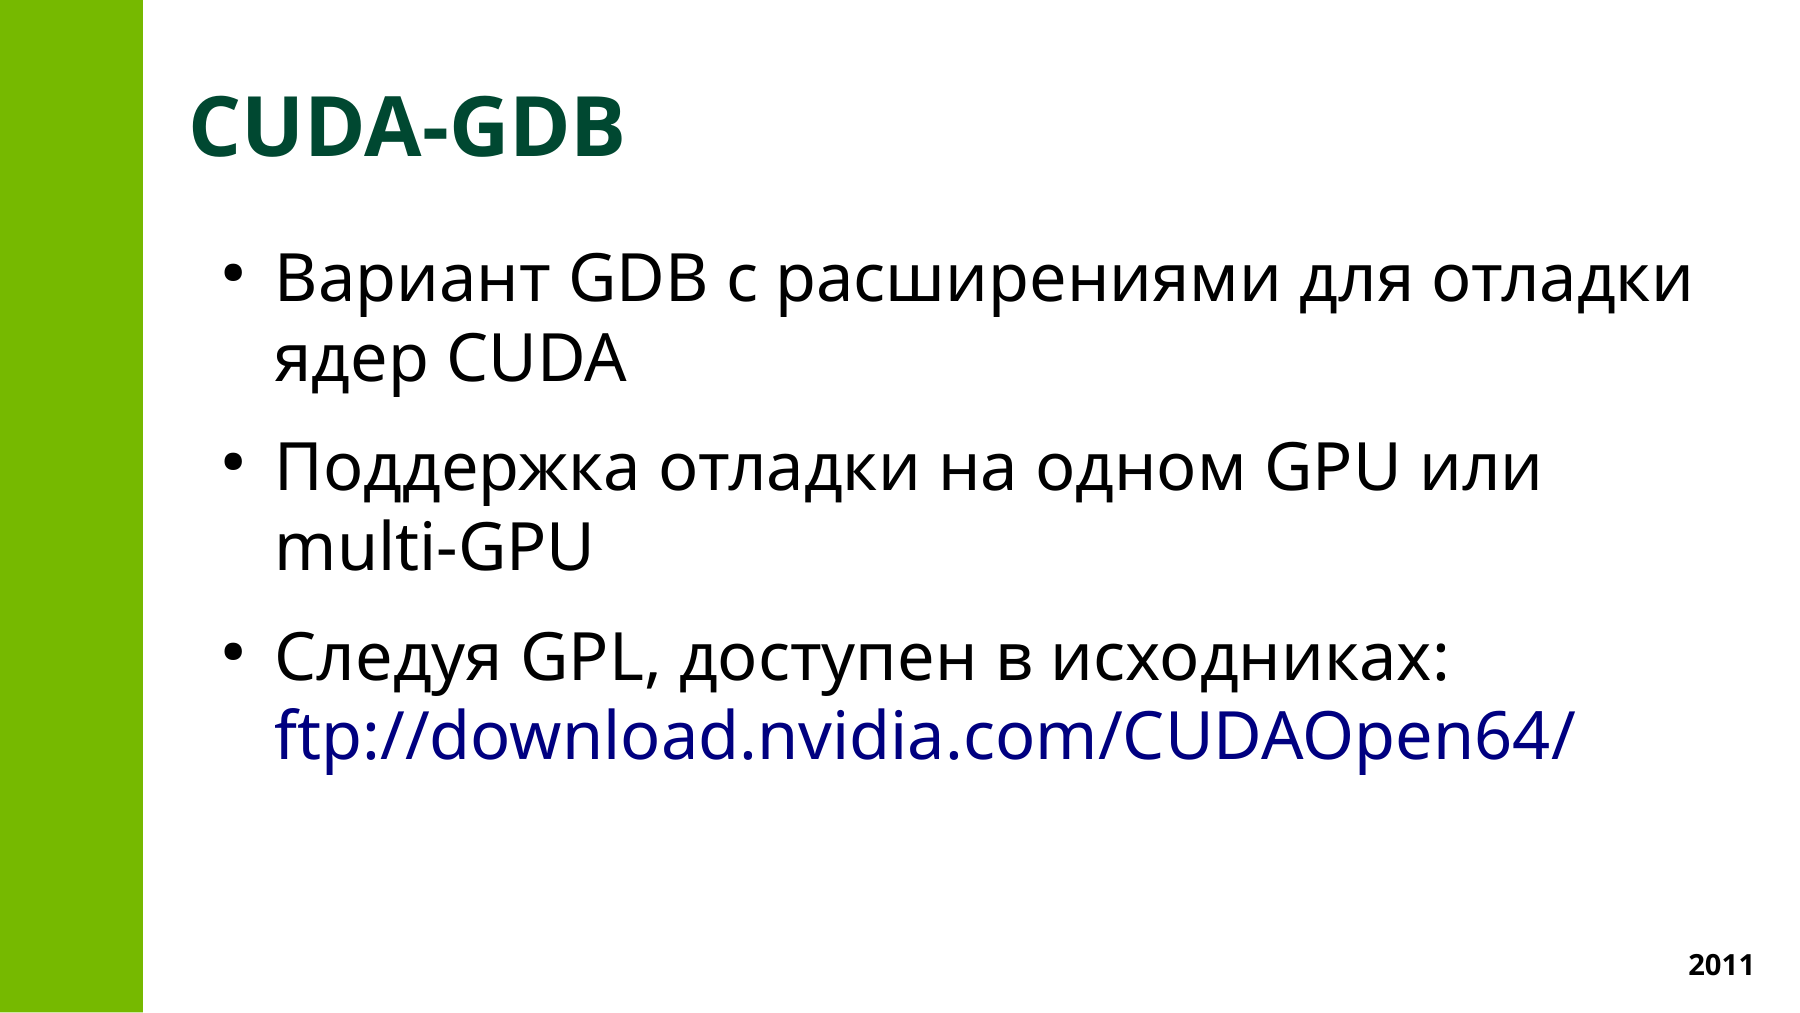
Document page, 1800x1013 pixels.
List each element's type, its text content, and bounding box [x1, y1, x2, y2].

list Вариант GDB с расширениями для отладки ядер CUDA Поддержка отладки на одном GPU или multi-GPU Следуя GPL, доступен в исходниках: ftp://download.nvidia.com/CUDAOpen64/ [188, 227, 1733, 976]
title CUDA-GDB [188, 40, 1733, 211]
